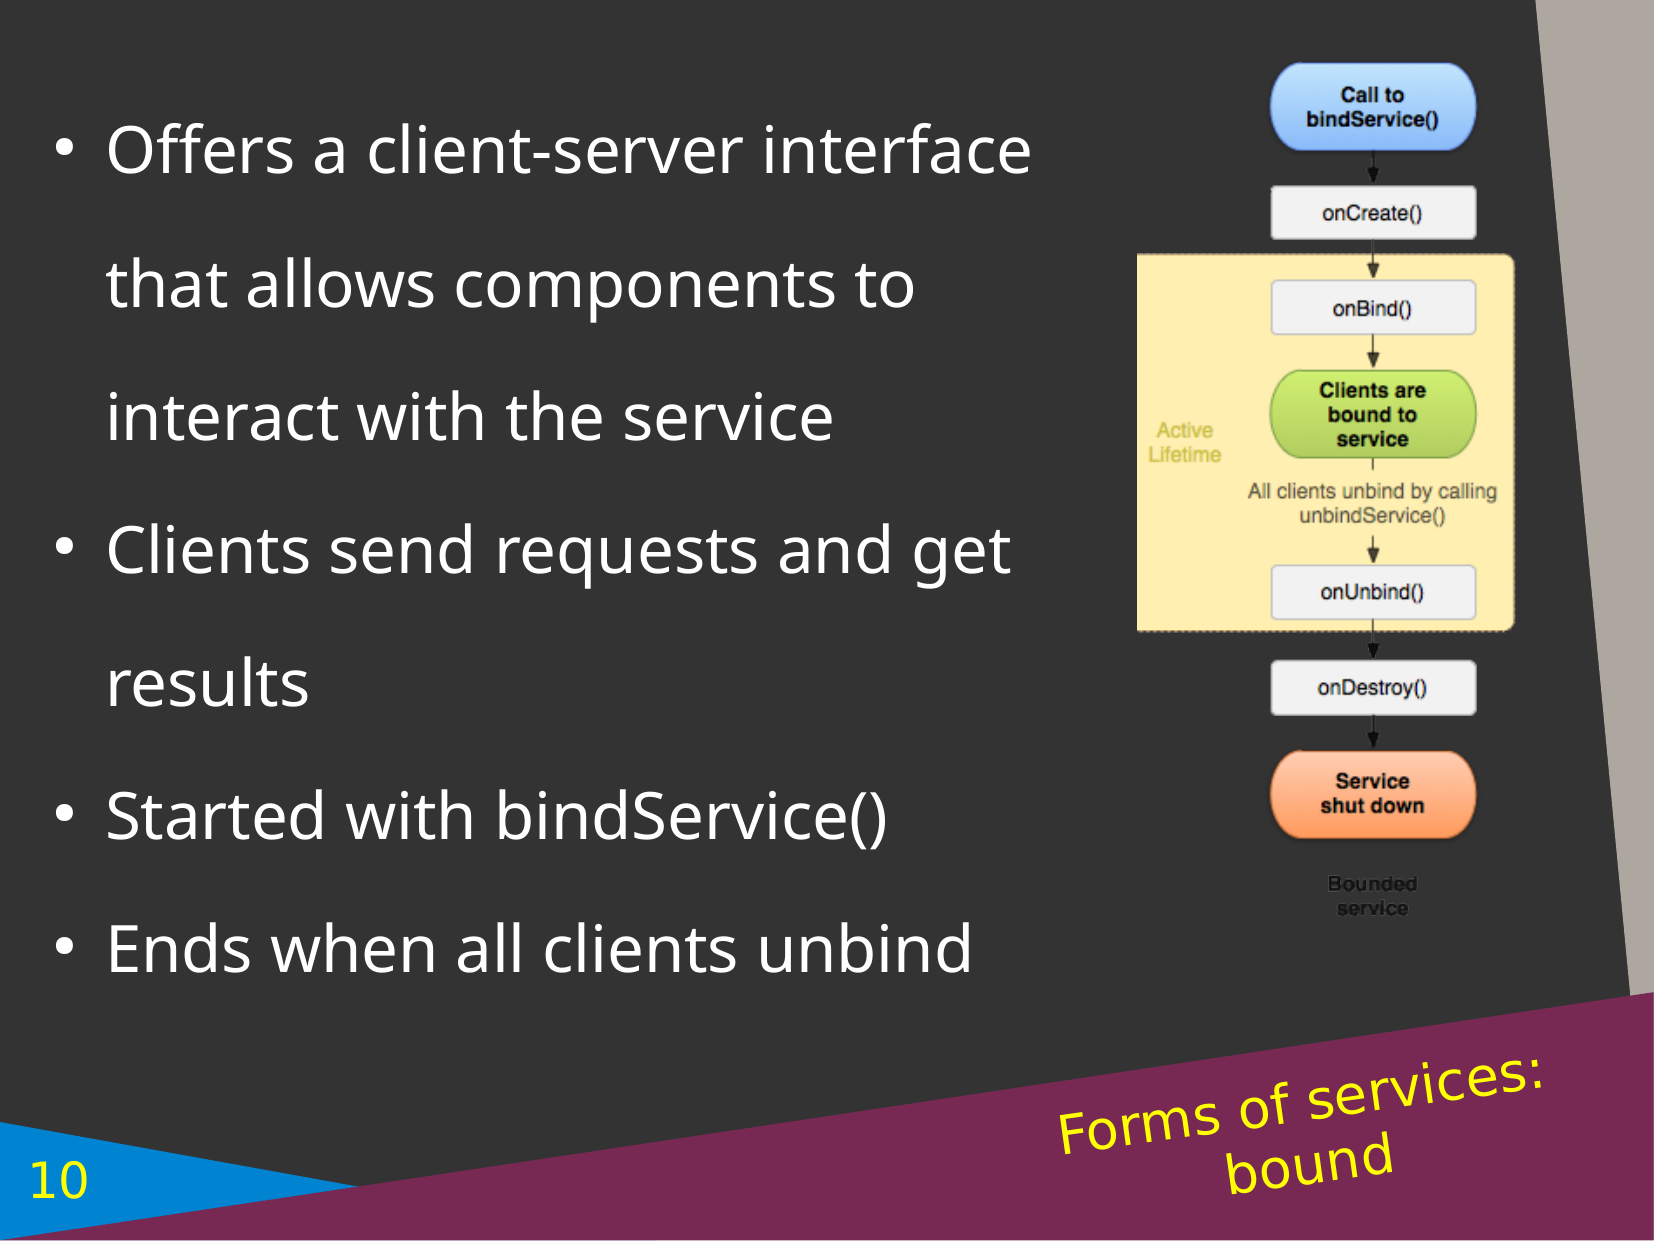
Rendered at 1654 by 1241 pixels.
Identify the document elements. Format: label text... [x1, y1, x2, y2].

title Forms of services: bound [956, 995, 1654, 1241]
list Offers a client-server interface that allows components to interact with the service Clients send requests and get results Started with bindService() Ends when all clients unbind [35, 59, 1099, 993]
picture [1137, 47, 1524, 928]
